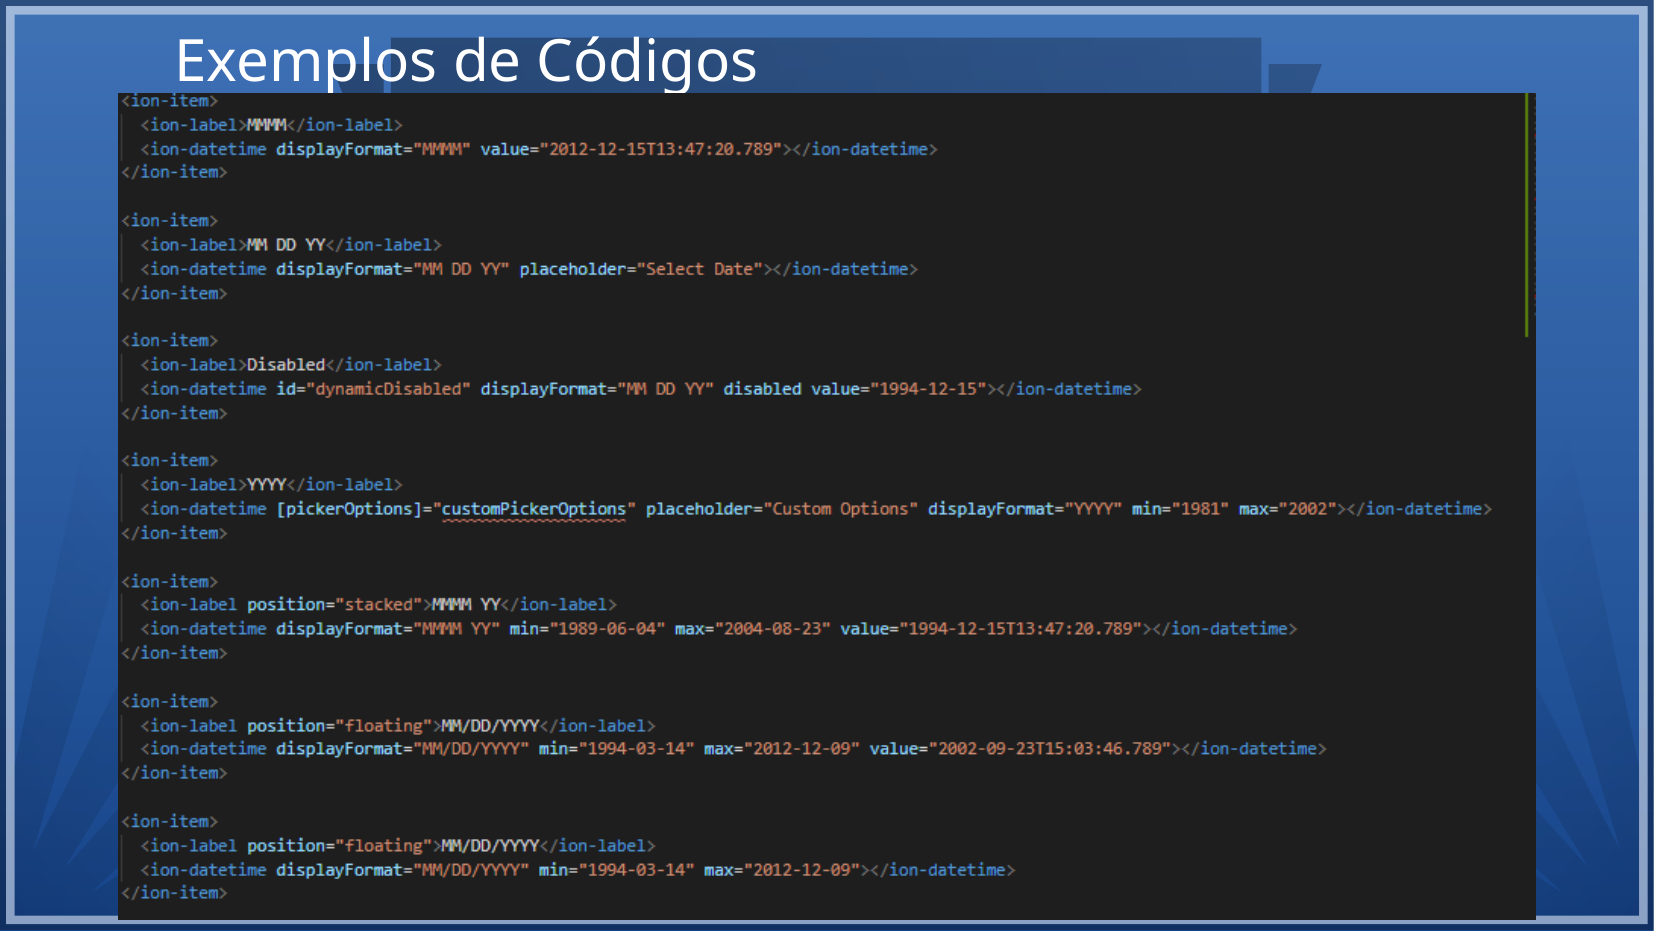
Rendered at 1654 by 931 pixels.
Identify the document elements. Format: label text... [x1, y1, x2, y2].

title Exemplos de Códigos [29, 0, 904, 119]
picture [118, 93, 1536, 920]
